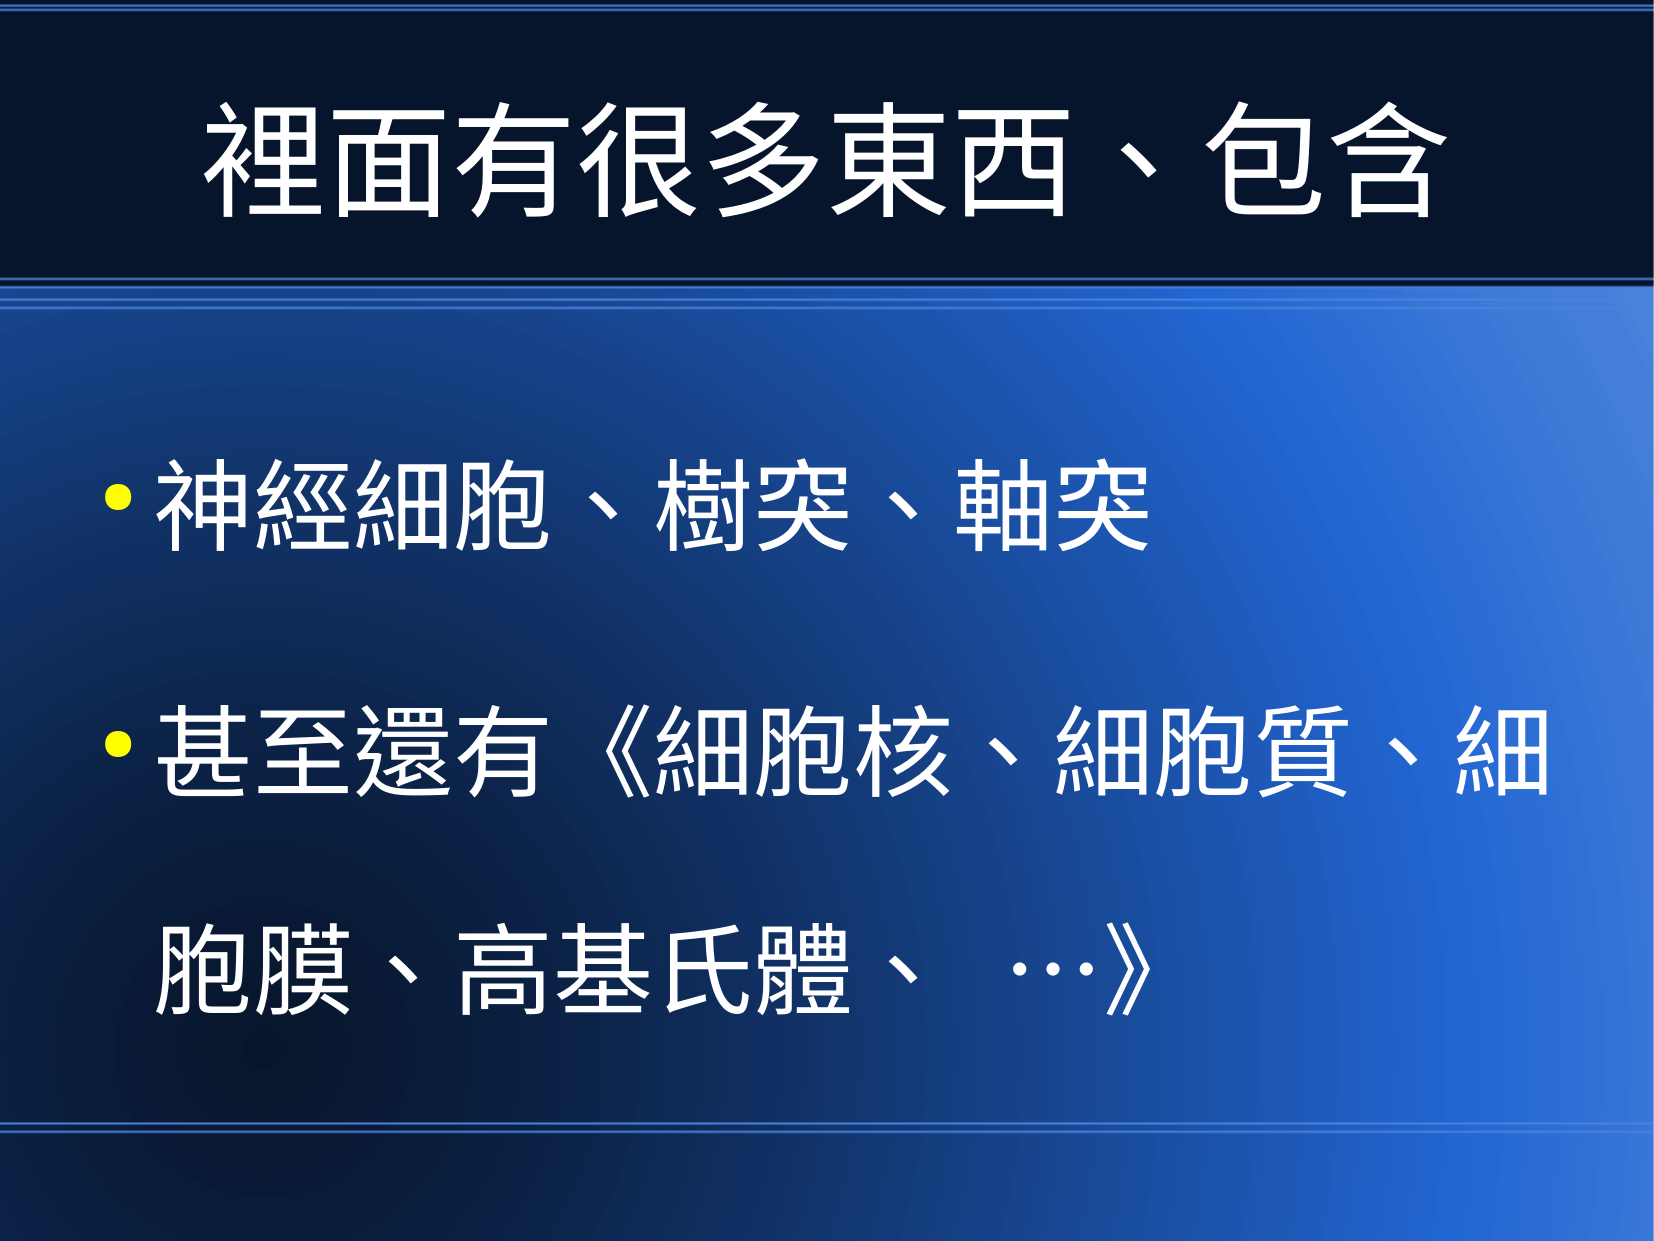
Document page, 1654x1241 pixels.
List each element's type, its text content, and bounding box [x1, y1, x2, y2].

list 神經細胞、樹突、軸突 甚至還有《細胞核、細胞質、細胞膜、高基氏體、 …》 [82, 355, 1571, 1241]
picture [0, 0, 1654, 1241]
title 裡面有很多東西、包含 [82, 49, 1571, 257]
